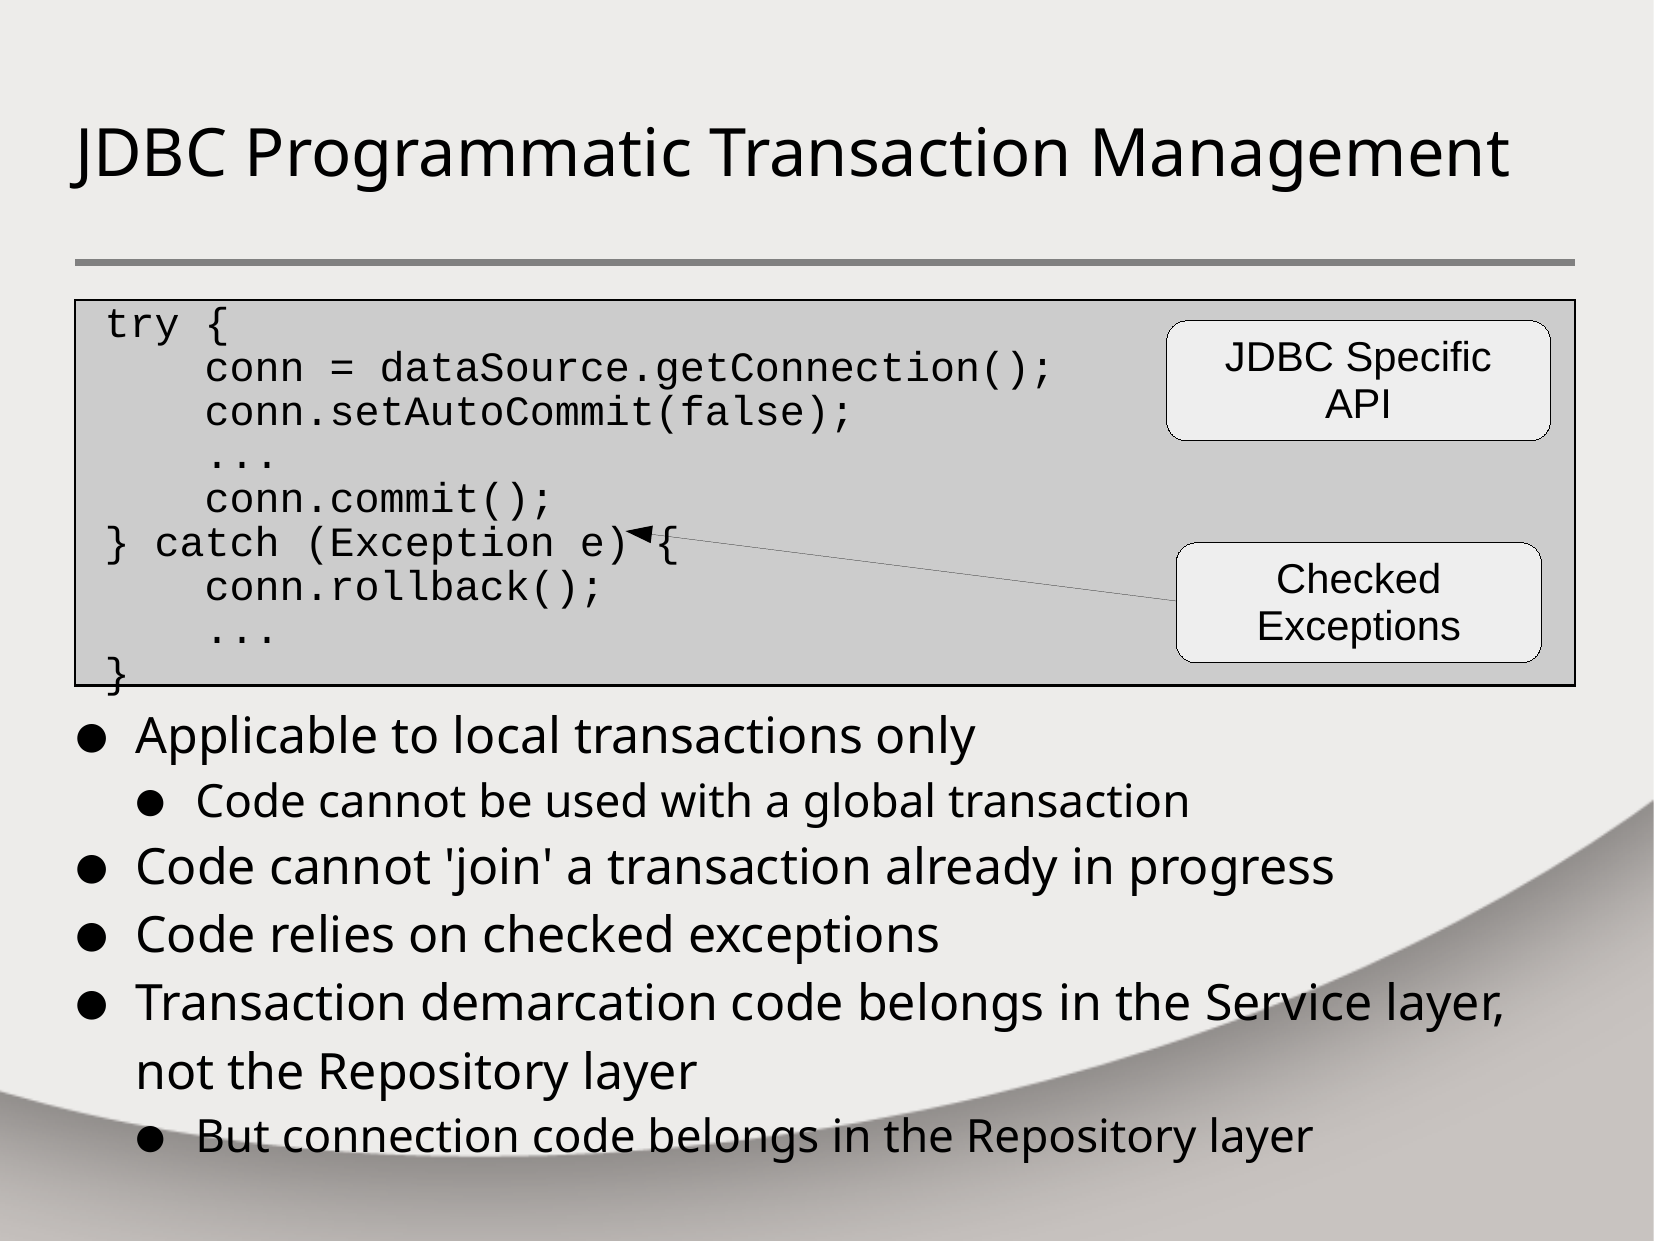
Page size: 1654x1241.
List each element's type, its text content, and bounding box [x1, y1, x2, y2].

list Applicable to local transactions only Code cannot be used with a global transaction Code cannot 'join' a transaction already in progress Code relies on checked exceptions Transaction demarcation code belongs in the Service layer, not the Repository layer But connection code belongs in the Repository layer [75, 300, 1576, 1163]
title JDBC Programmatic Transaction Management [75, 75, 1576, 226]
picture [0, 0, 1654, 1241]
